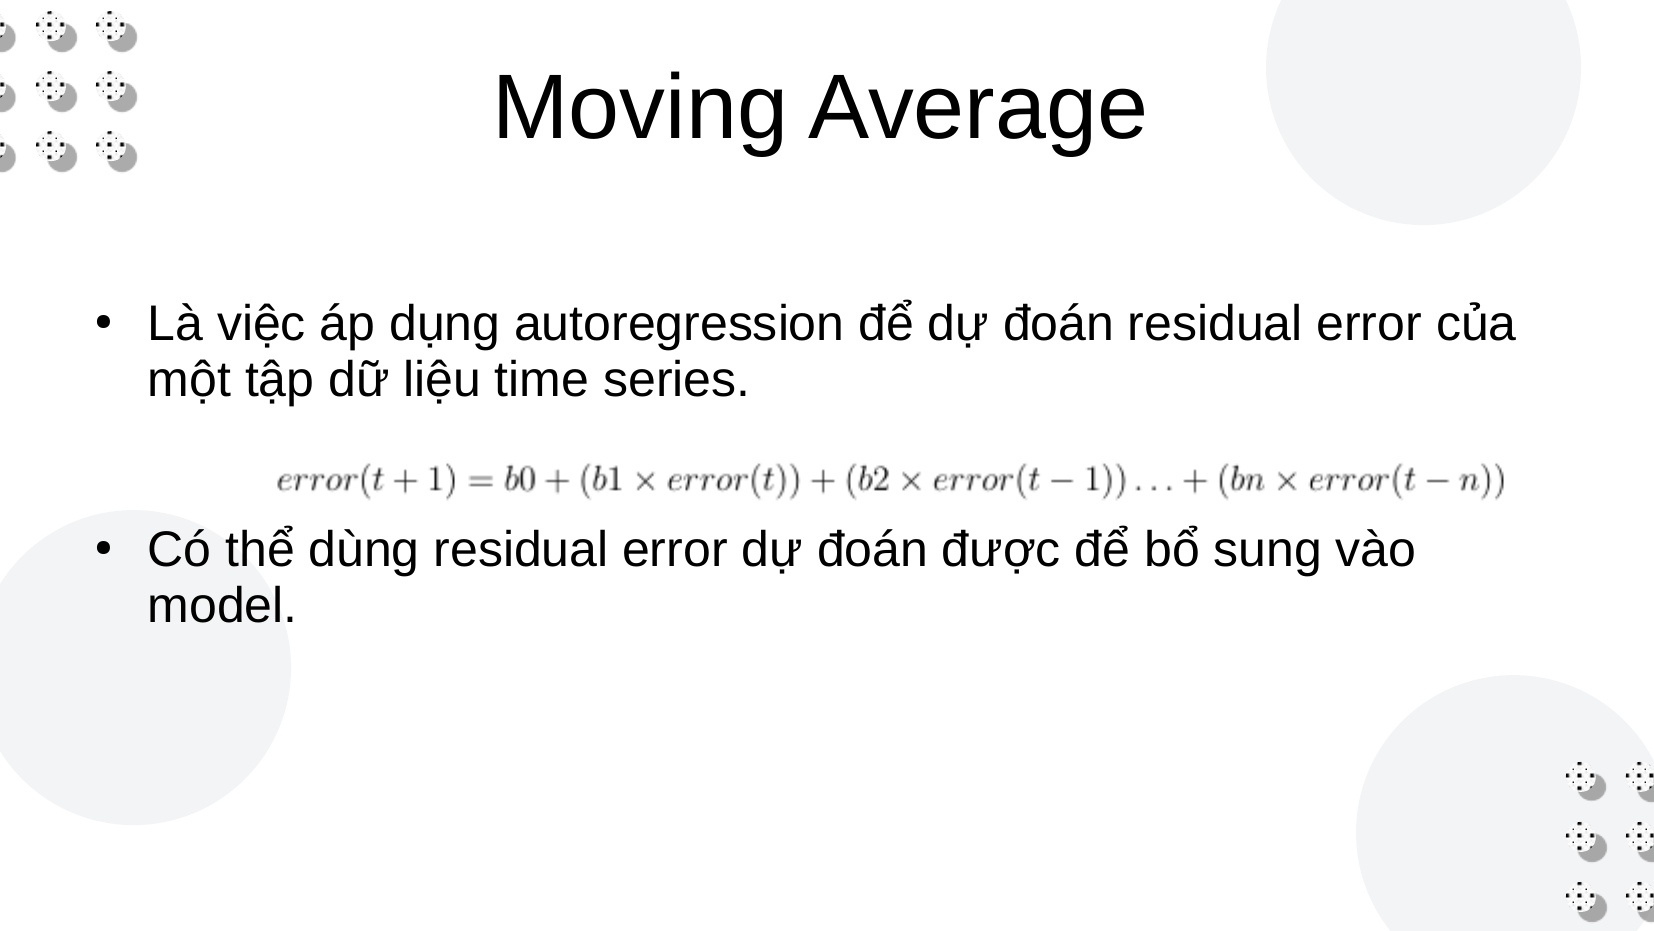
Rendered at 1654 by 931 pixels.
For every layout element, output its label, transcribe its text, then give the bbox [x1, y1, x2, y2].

picture [0, 14, 6, 39]
picture [1625, 881, 1654, 912]
picture [95, 11, 126, 29]
picture [35, 131, 67, 162]
picture [236, 430, 1520, 526]
picture [1625, 761, 1654, 792]
picture [0, 74, 6, 99]
picture [35, 11, 66, 42]
picture [0, 134, 7, 159]
title Moving Average [76, 29, 1565, 185]
picture [1565, 881, 1596, 912]
list Là việc áp dụng autoregression để dự đoán residual error của một tập dữ liệu time series. Có thể dùng residual error dự đoán được để bổ sung vào model. [76, 295, 1565, 835]
picture [35, 71, 66, 102]
picture [1625, 821, 1654, 852]
picture [1565, 761, 1596, 792]
picture [1565, 821, 1596, 852]
